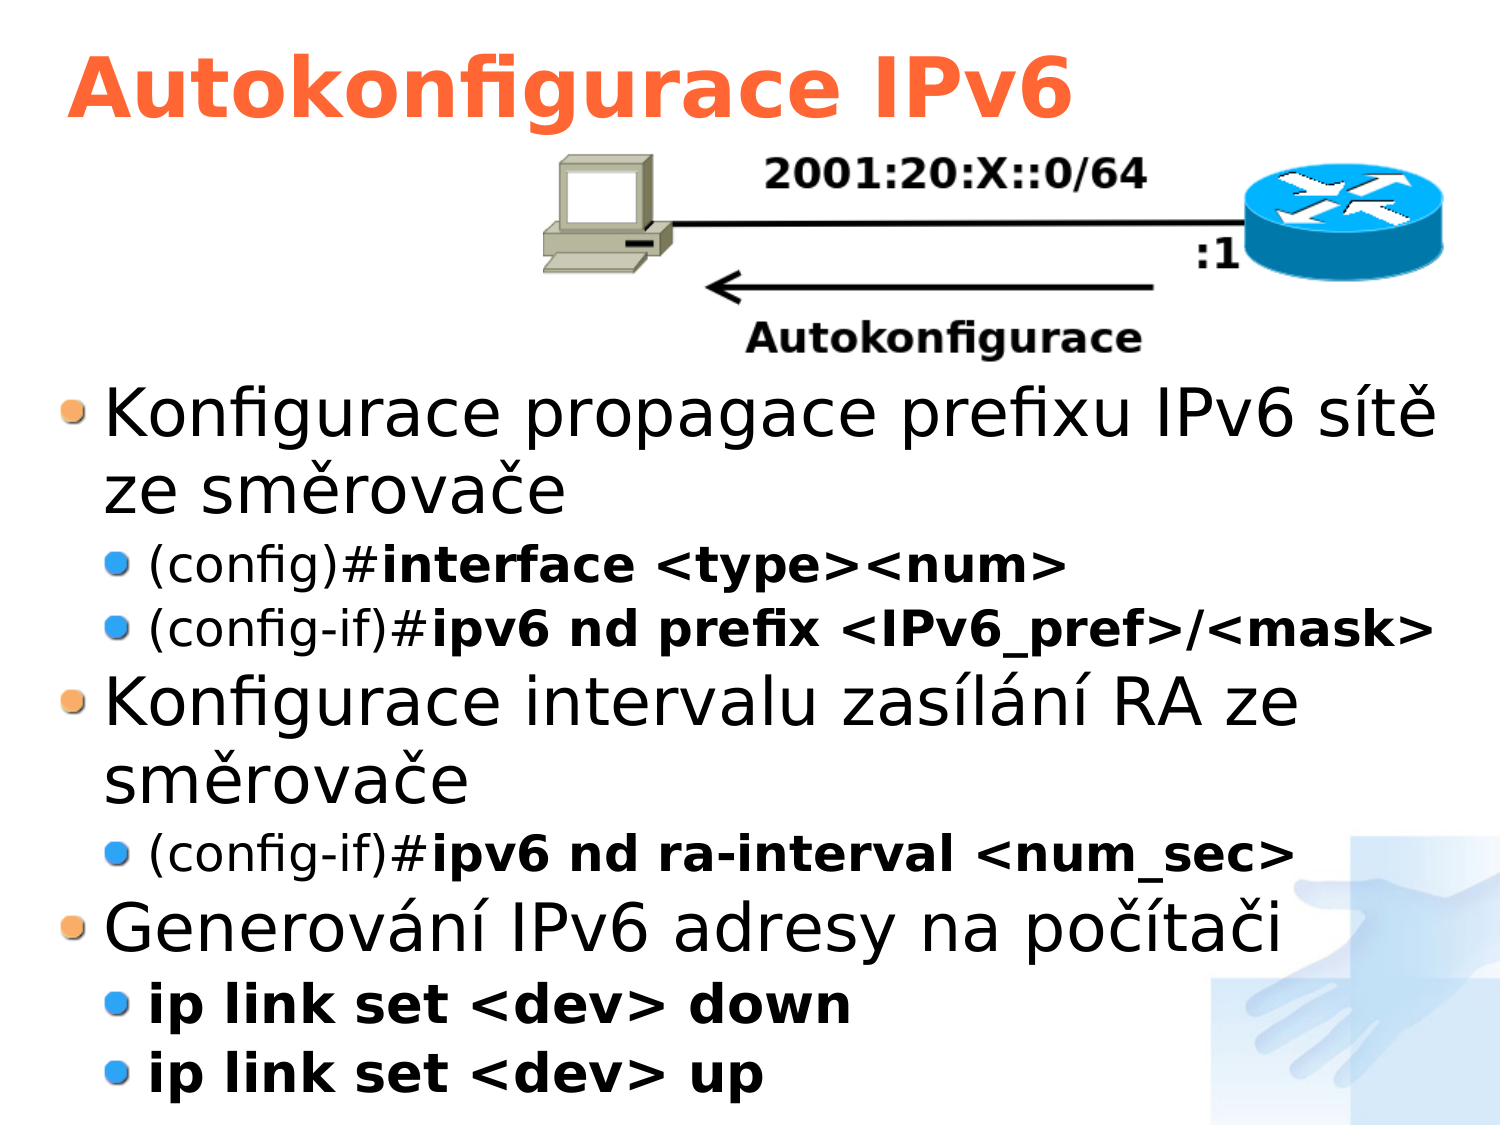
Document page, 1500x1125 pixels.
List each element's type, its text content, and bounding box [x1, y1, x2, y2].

picture [0, 0, 1500, 1125]
list Konfigurace propagace prefixu IPv6 sítě ze směrovače (config)#interface <type><num> (config-if)#ipv6 nd prefix <IPv6_pref>/<mask> Konfigurace intervalu zasílání RA ze směrovače (config-if)#ipv6 nd ra-interval <num_sec> Generování IPv6 adresy na počítači ip link set <dev> down ip link set <dev> up [59, 206, 1447, 1106]
title Autokonfigurace IPv6 [67, 29, 1418, 148]
